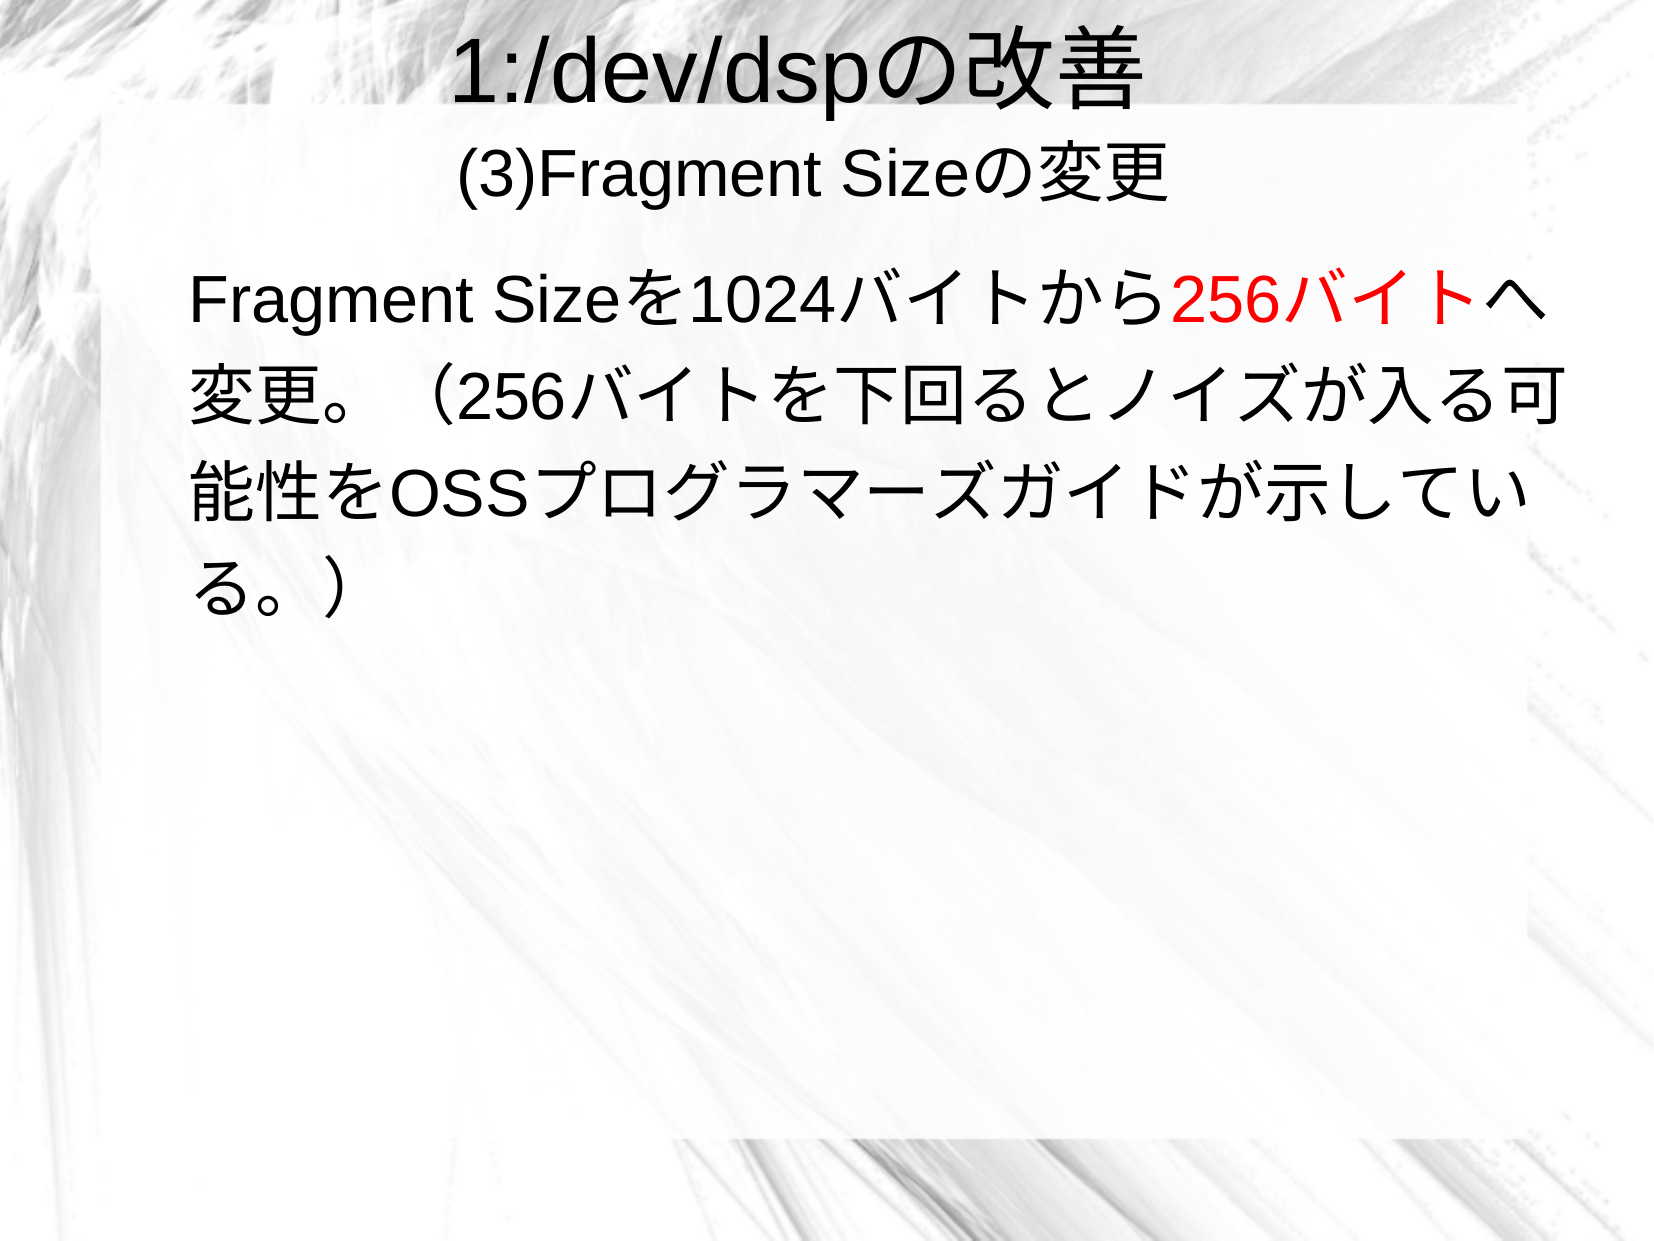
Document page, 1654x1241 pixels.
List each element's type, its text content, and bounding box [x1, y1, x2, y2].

text_box 1:/dev/dspの改善 [401, 13, 1194, 113]
picture [0, 0, 1654, 1241]
list (3)Fragment Sizeの変更 Fragment Sizeを1024バイトから256バイトへ変更。（256バイトを下回るとノイズが入る可能性をOSSプログラマーズガイドが示している。） [118, 118, 1571, 839]
